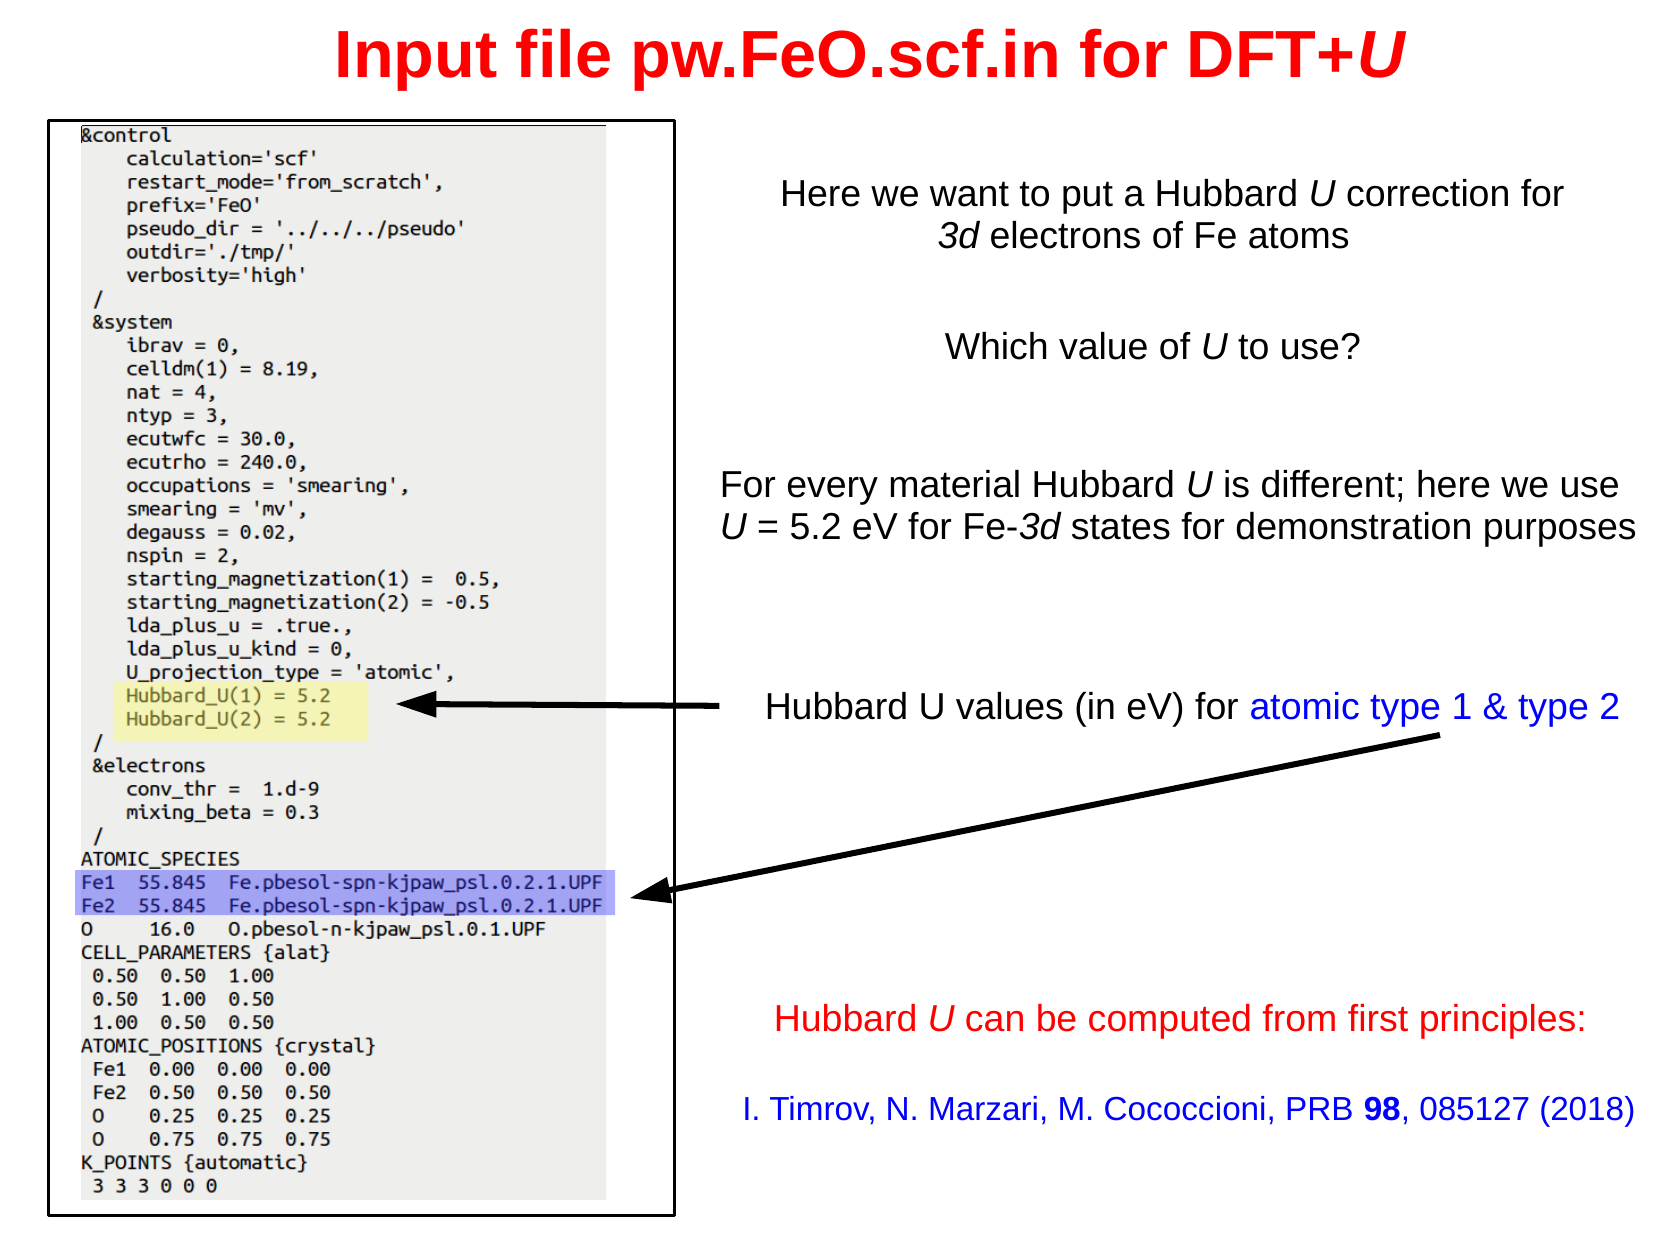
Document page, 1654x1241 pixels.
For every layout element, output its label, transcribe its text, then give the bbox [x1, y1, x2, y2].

text_box [113, 681, 369, 742]
title Input file pw.FeO.scf.in for DFT+U [299, 16, 1441, 92]
text_box Hubbard U values (in eV) for atomic type 1 & type 2 [750, 678, 1636, 736]
text_box Here we want to put a Hubbard U correction for 3d electrons of Fe atoms [765, 165, 1591, 264]
picture [81, 916, 606, 1201]
text_box Hubbard U can be computed from first principles: [759, 990, 1603, 1047]
text_box For every material Hubbard U is different; here we use U = 5.2 eV for Fe-3d states for demonstration purposes [705, 456, 1652, 556]
picture [81, 125, 606, 870]
text_box Which value of U to use? [930, 318, 1396, 376]
text_box [75, 870, 616, 916]
text_box I. Timrov, N. Marzari, M. Cococcioni, PRB 98, 085127 (2018) [727, 1083, 1654, 1136]
